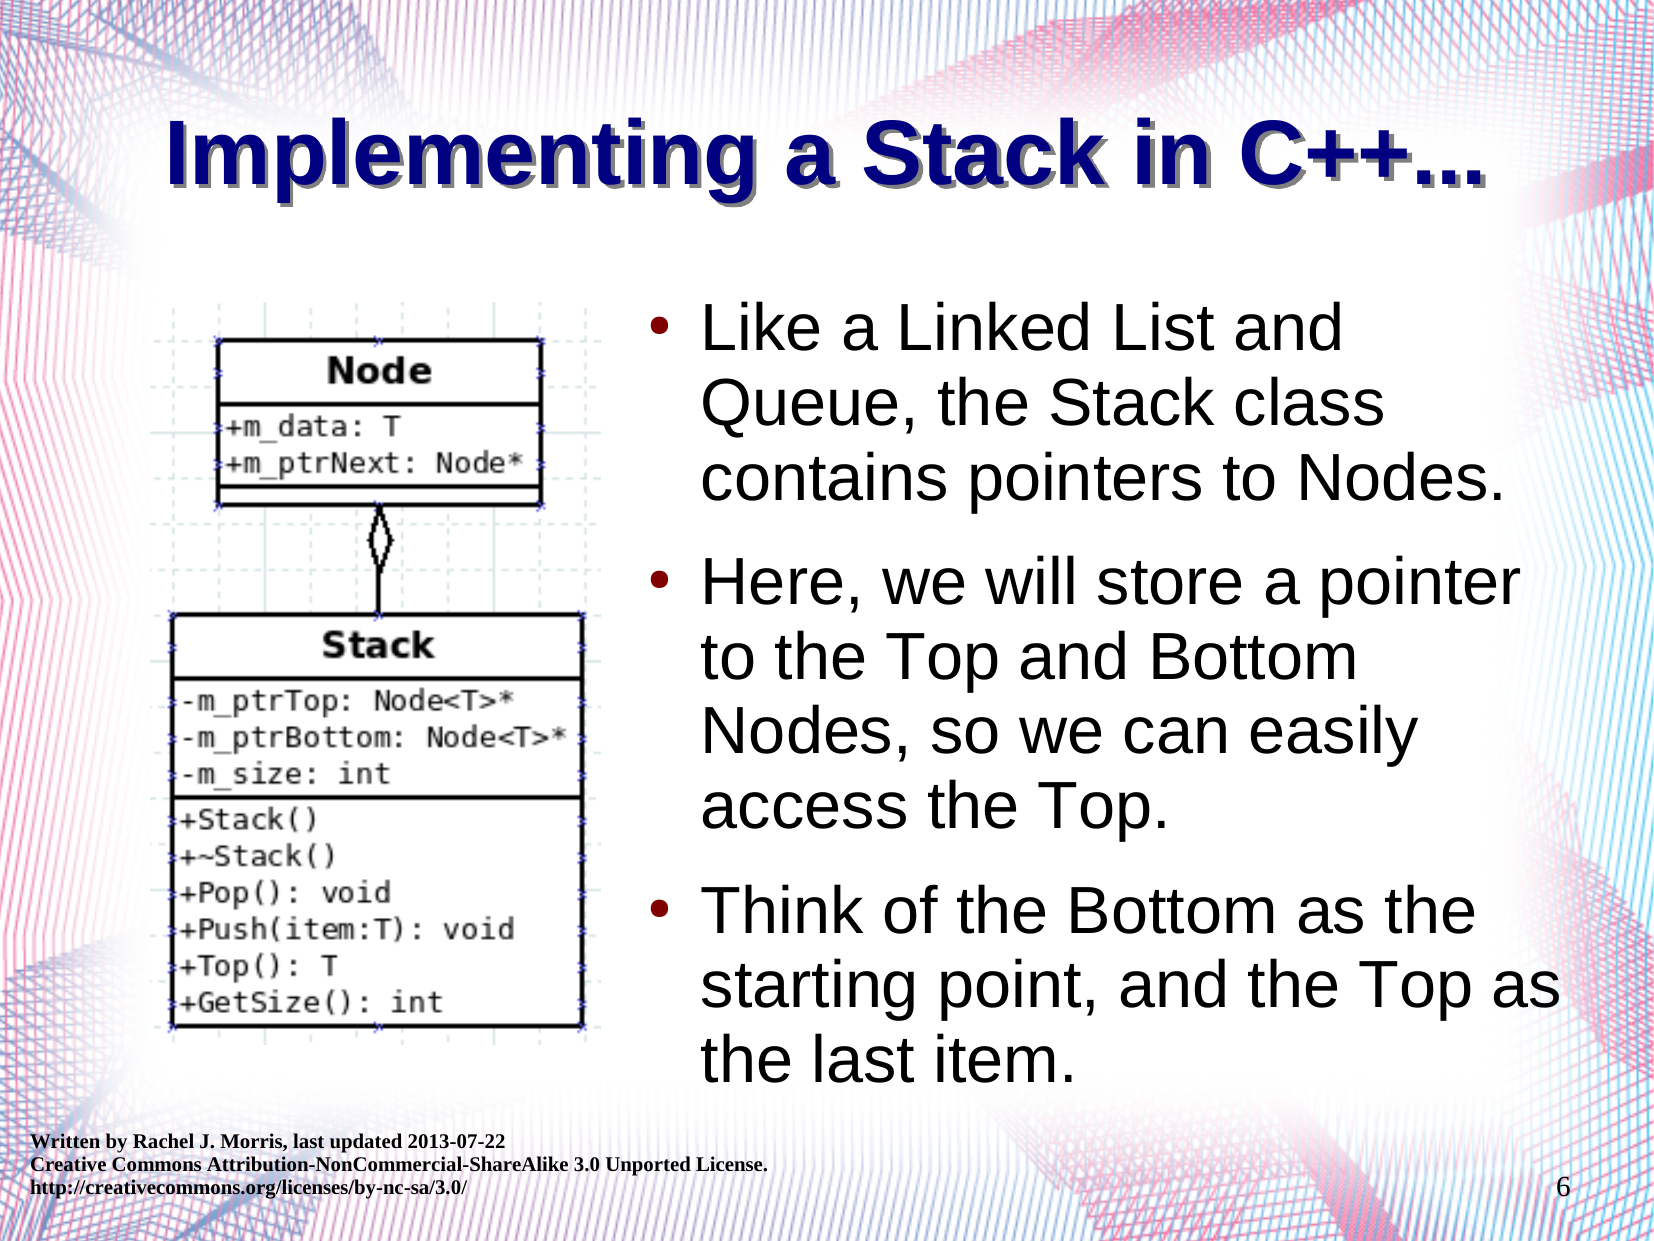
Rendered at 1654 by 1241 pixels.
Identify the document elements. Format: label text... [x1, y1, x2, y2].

title Implementing a Stack in C++... [82, 49, 1571, 257]
picture [0, 0, 1654, 1241]
list Like a Linked List and Queue, the Stack class contains pointers to Nodes. Here, we will store a pointer to the Top and Bottom Nodes, so we can easily access the Top. Think of the Bottom as the starting point, and the Top as the last item. [630, 290, 1571, 1097]
